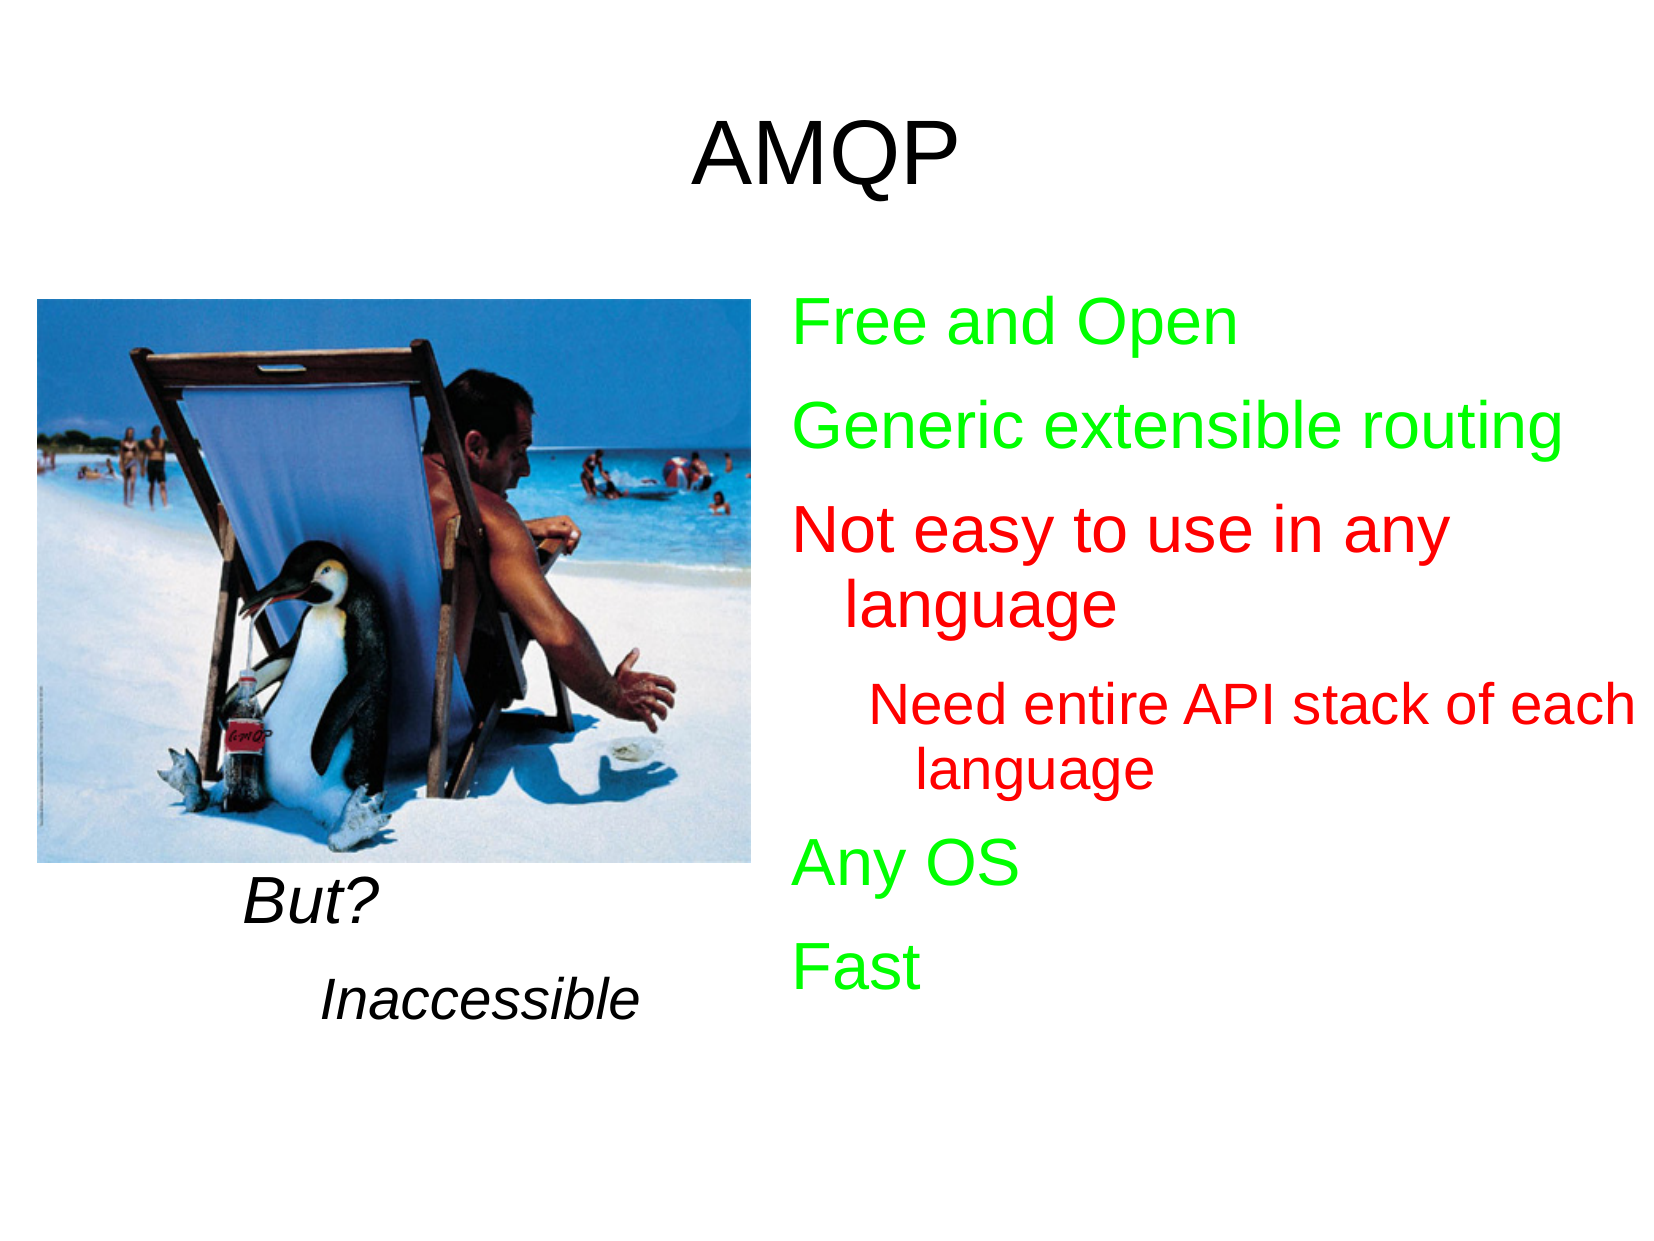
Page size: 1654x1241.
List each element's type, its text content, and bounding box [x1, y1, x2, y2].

list Free and Open Generic extensible routing Not easy to use in any language Need entire API stack of each language Any OS Fast [773, 283, 1654, 1088]
picture [745, 472, 751, 481]
picture [37, 299, 751, 863]
title AMQP [82, 56, 1571, 250]
list But? Inaccessible [225, 862, 751, 1032]
